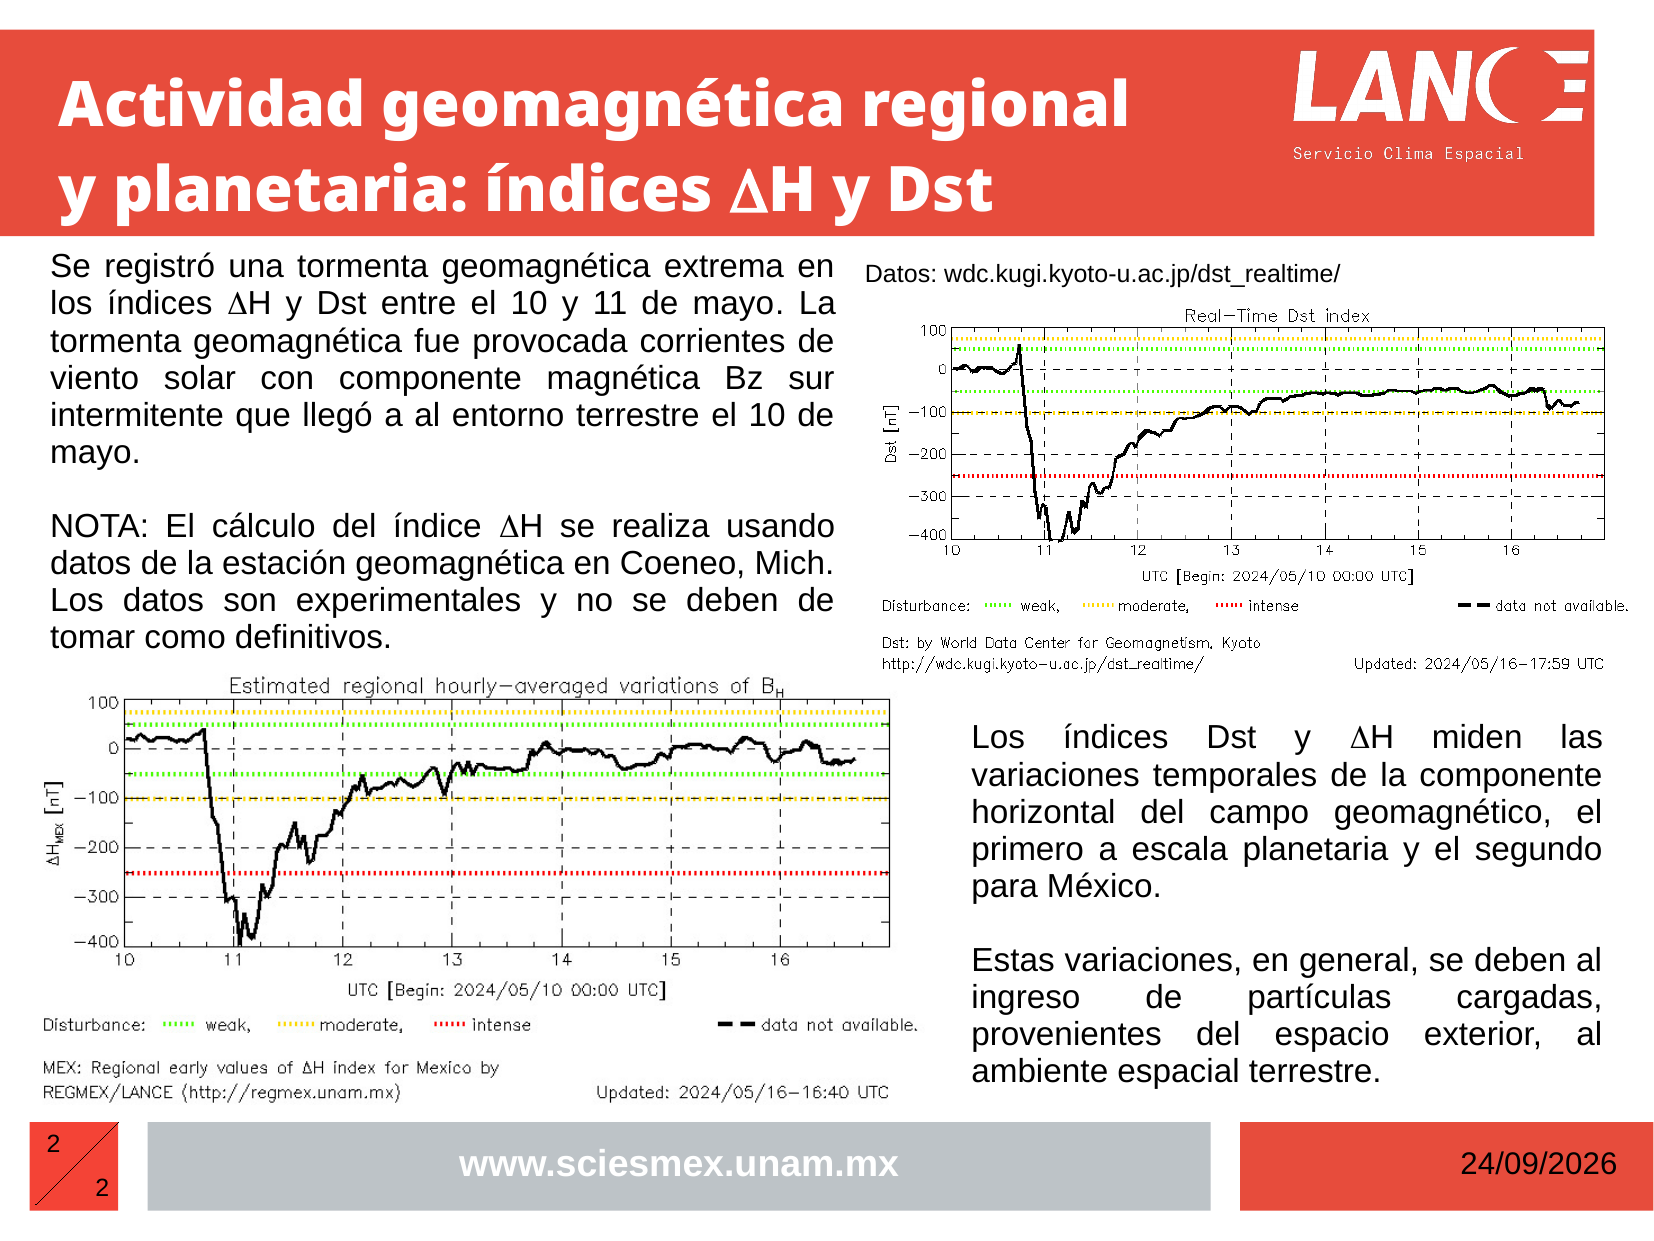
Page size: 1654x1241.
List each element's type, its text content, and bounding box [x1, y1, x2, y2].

title Actividad geomagnética regional y planetaria: índices DH y Dst [59, 59, 1312, 207]
text_box 2 [35, 1151, 125, 1209]
text_box Los índices Dst y DH miden las variaciones temporales de la componente horizontal del campo geomagnético, el primero a escala planetaria y el segundo para México. Estas variaciones, en general, se deben al ingreso de partículas cargadas, provenientes del espacio exterior, al ambiente espacial terrestre. [956, 711, 1619, 1097]
text_box www.sciesmex.unam.mx [153, 1122, 1205, 1205]
text_box Se registró una tormenta geomagnética extrema en los índices DH y Dst entre el 10 y 11 de mayo. La tormenta geomagnética fue provocada corrientes de viento solar con componente magnética Bz sur intermitente que llegó a al entorno terrestre el 10 de mayo. NOTA: El cálculo del índice DH se realiza usando datos de la estación geomagnética en Coeneo, Mich. Los datos son experimentales y no se deben de tomar como definitivos. [35, 240, 851, 768]
text_box Datos: wdc.kugi.kyoto-u.ac.jp/dst_realtime/ [851, 252, 1371, 296]
text_box <número> [31, 1122, 176, 1170]
text_box 16/05/2024 [1424, 1122, 1654, 1205]
picture [1293, 47, 1589, 162]
picture [34, 289, 1642, 1105]
